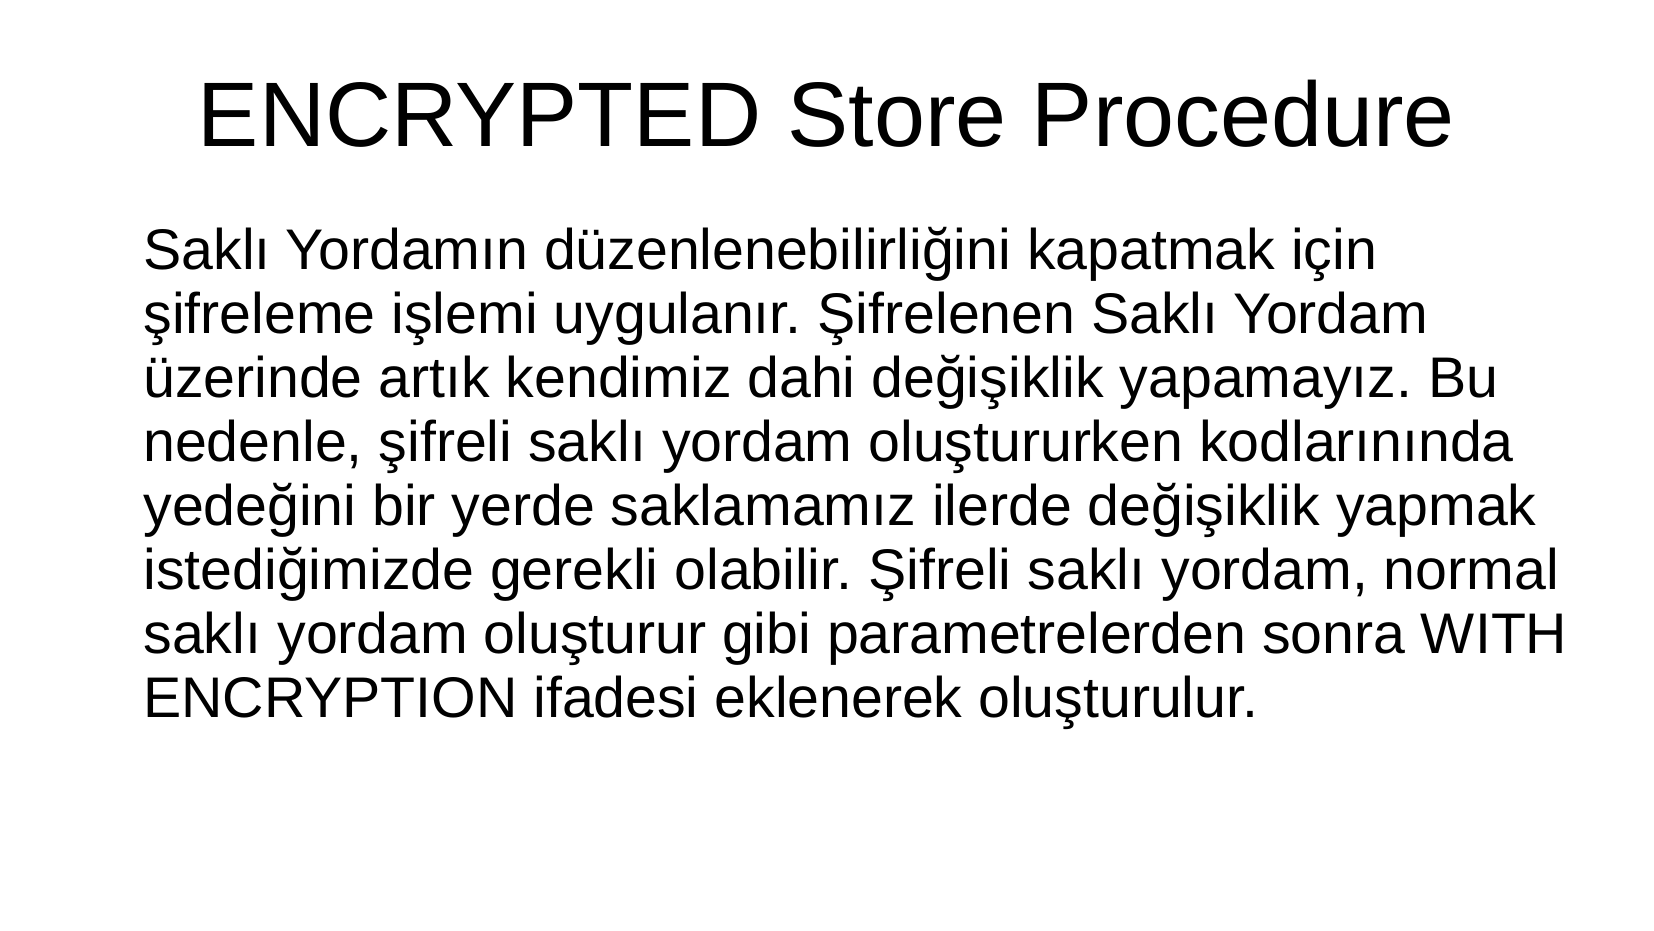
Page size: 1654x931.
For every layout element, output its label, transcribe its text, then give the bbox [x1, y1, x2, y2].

title ENCRYPTED Store Procedure [82, 37, 1571, 193]
list Saklı Yordamın düzenlenebilirliğini kapatmak için şifreleme işlemi uygulanır. Şifrelenen Saklı Yordam üzerinde artık kendimiz dahi değişiklik yapamayız. Bu nedenle, şifreli saklı yordam oluştururken kodlarınında yedeğini bir yerde saklamamız ilerde değişiklik yapmak istediğimizde gerekli olabilir. Şifreli saklı yordam, normal saklı yordam oluşturur gibi parametrelerden sonra WITH ENCRYPTION ifadesi eklenerek oluşturulur. [82, 217, 1571, 758]
